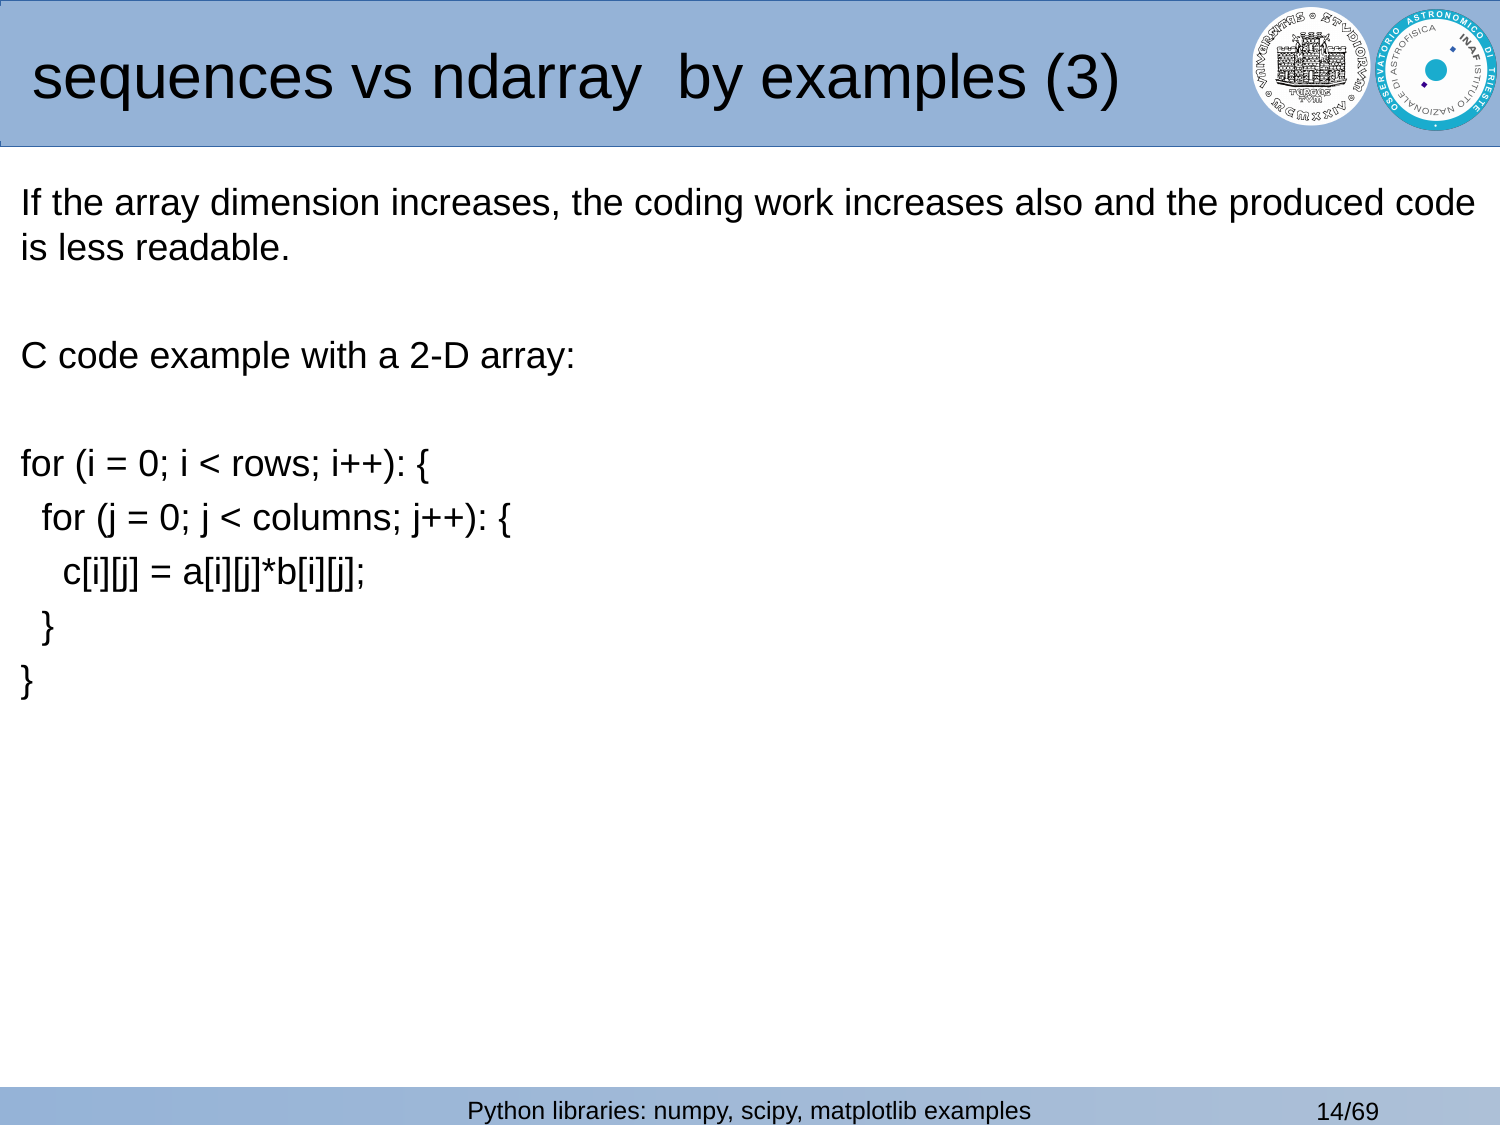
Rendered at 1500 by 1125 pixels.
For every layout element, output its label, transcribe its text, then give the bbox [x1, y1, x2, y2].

list If the array dimension increases, the coding work increases also and the produced code is less readable. C code example with a 2-D array: for (i = 0; i < rows; i++): { for (j = 0; j < columns; j++): { c[i][j] = a[i][j]*b[i][j]; } } [5, 170, 1500, 1037]
text_box sequences vs ndarray by examples (3) [0, 5, 1253, 141]
picture [1253, 0, 1500, 156]
